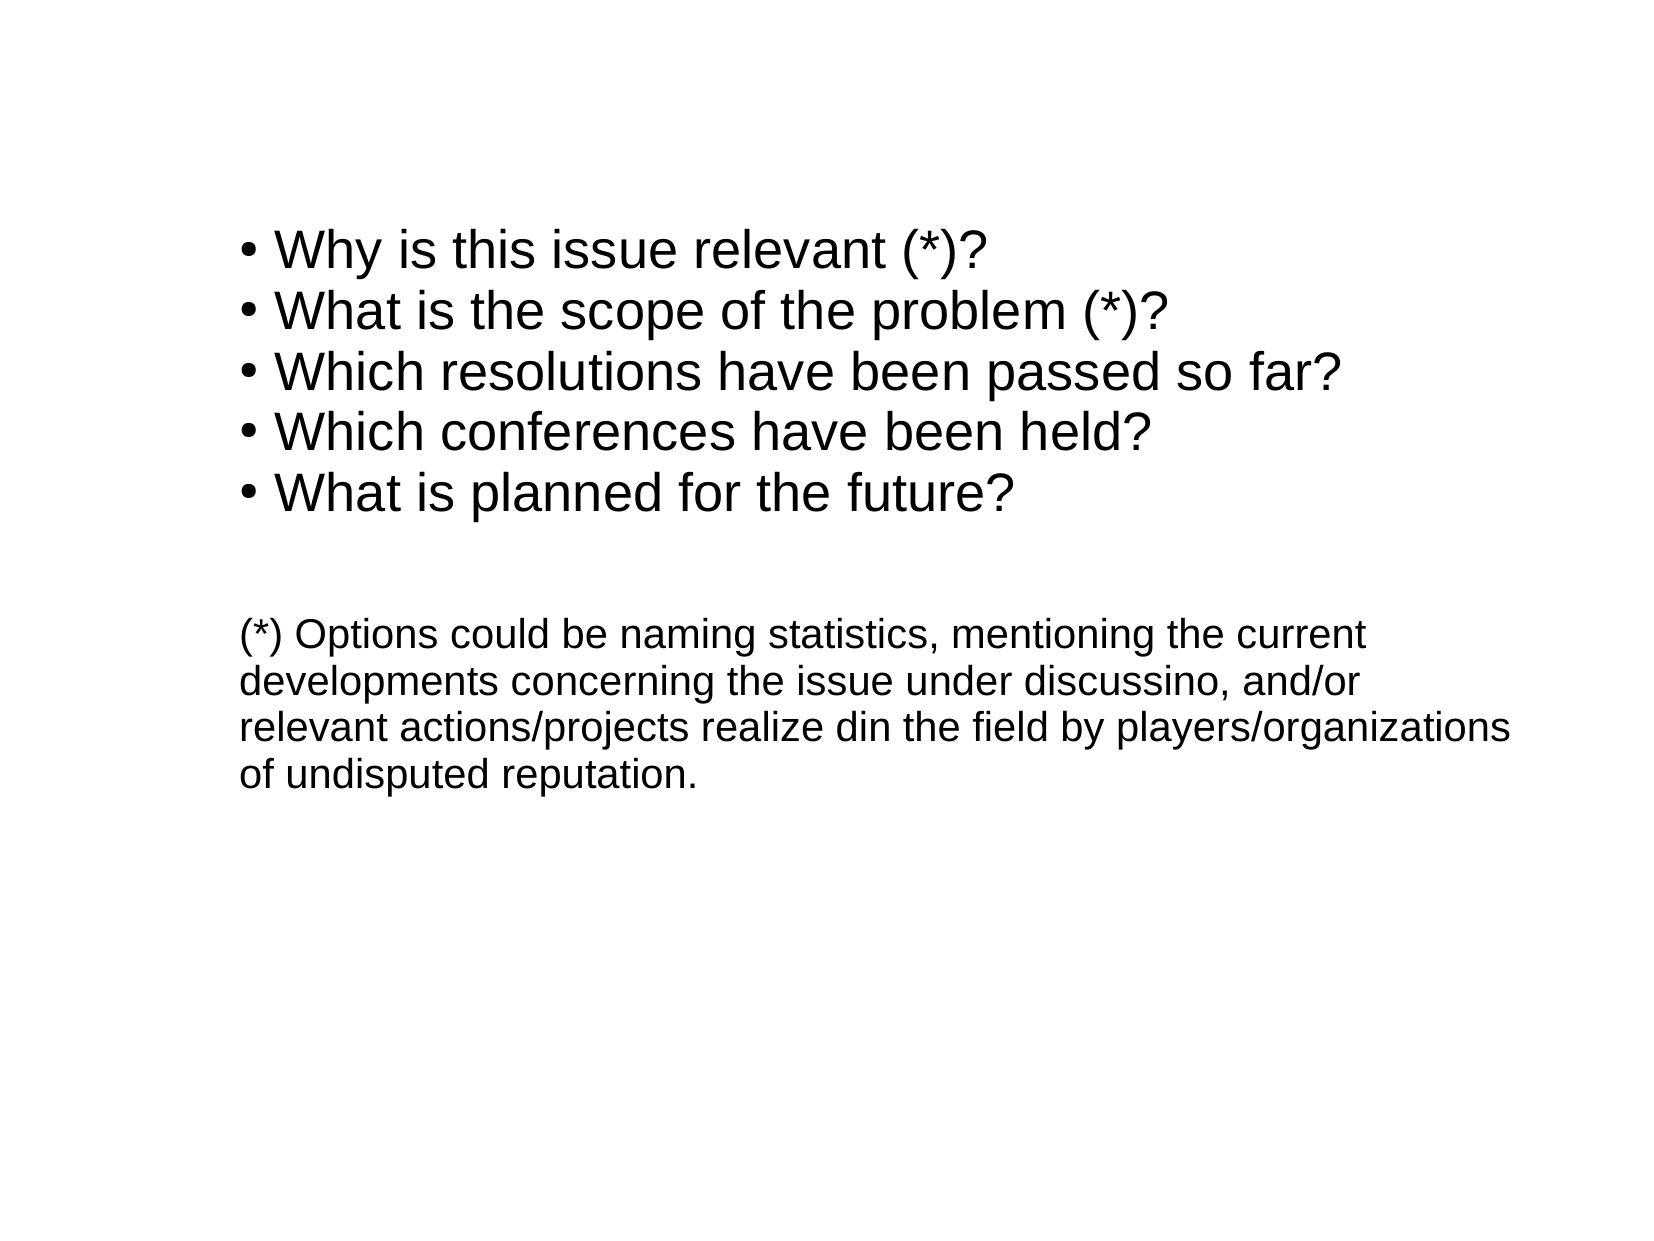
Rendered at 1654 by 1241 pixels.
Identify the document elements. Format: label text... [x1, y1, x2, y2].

text_box Why is this issue relevant (*)? What is the scope of the problem (*)? Which resolutions have been passed so far? Which conferences have been held? What is planned for the future? (*) Options could be naming statistics, mentioning the current developments concerning the issue under discussino, and/or relevant actions/projects realize din the field by players/organizations of undisputed reputation. [224, 212, 1548, 805]
